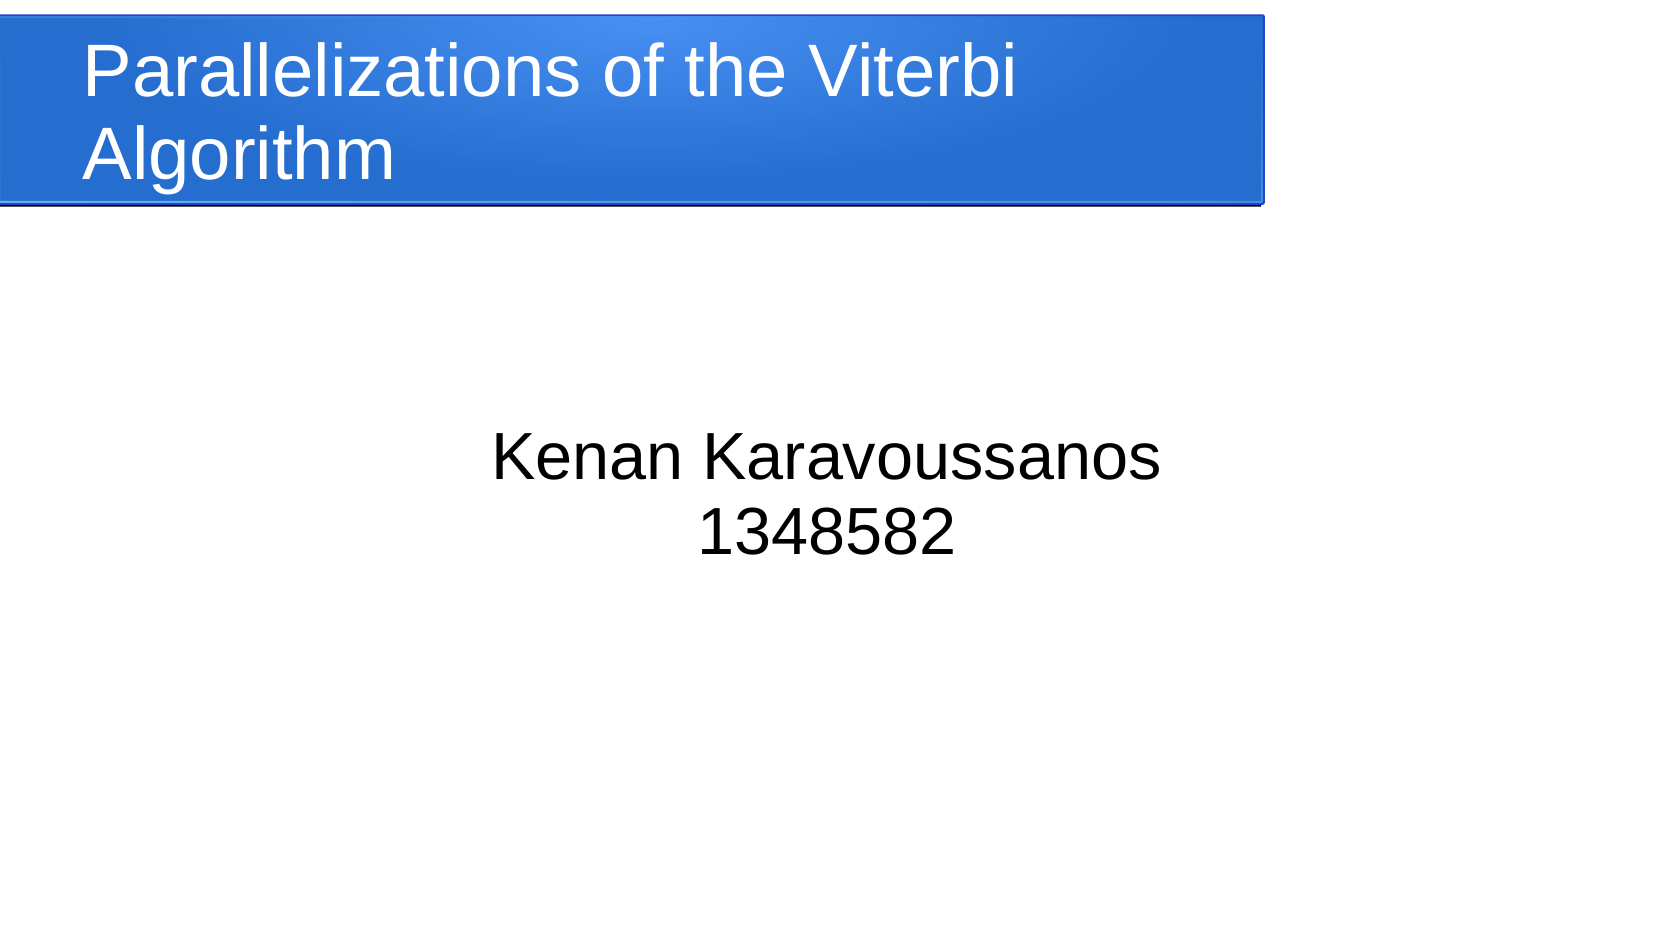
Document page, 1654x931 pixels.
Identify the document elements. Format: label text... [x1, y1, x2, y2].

subtitle Kenan Karavoussanos 1348582 [82, 224, 1571, 764]
title Parallelizations of the Viterbi Algorithm [82, 29, 1235, 196]
